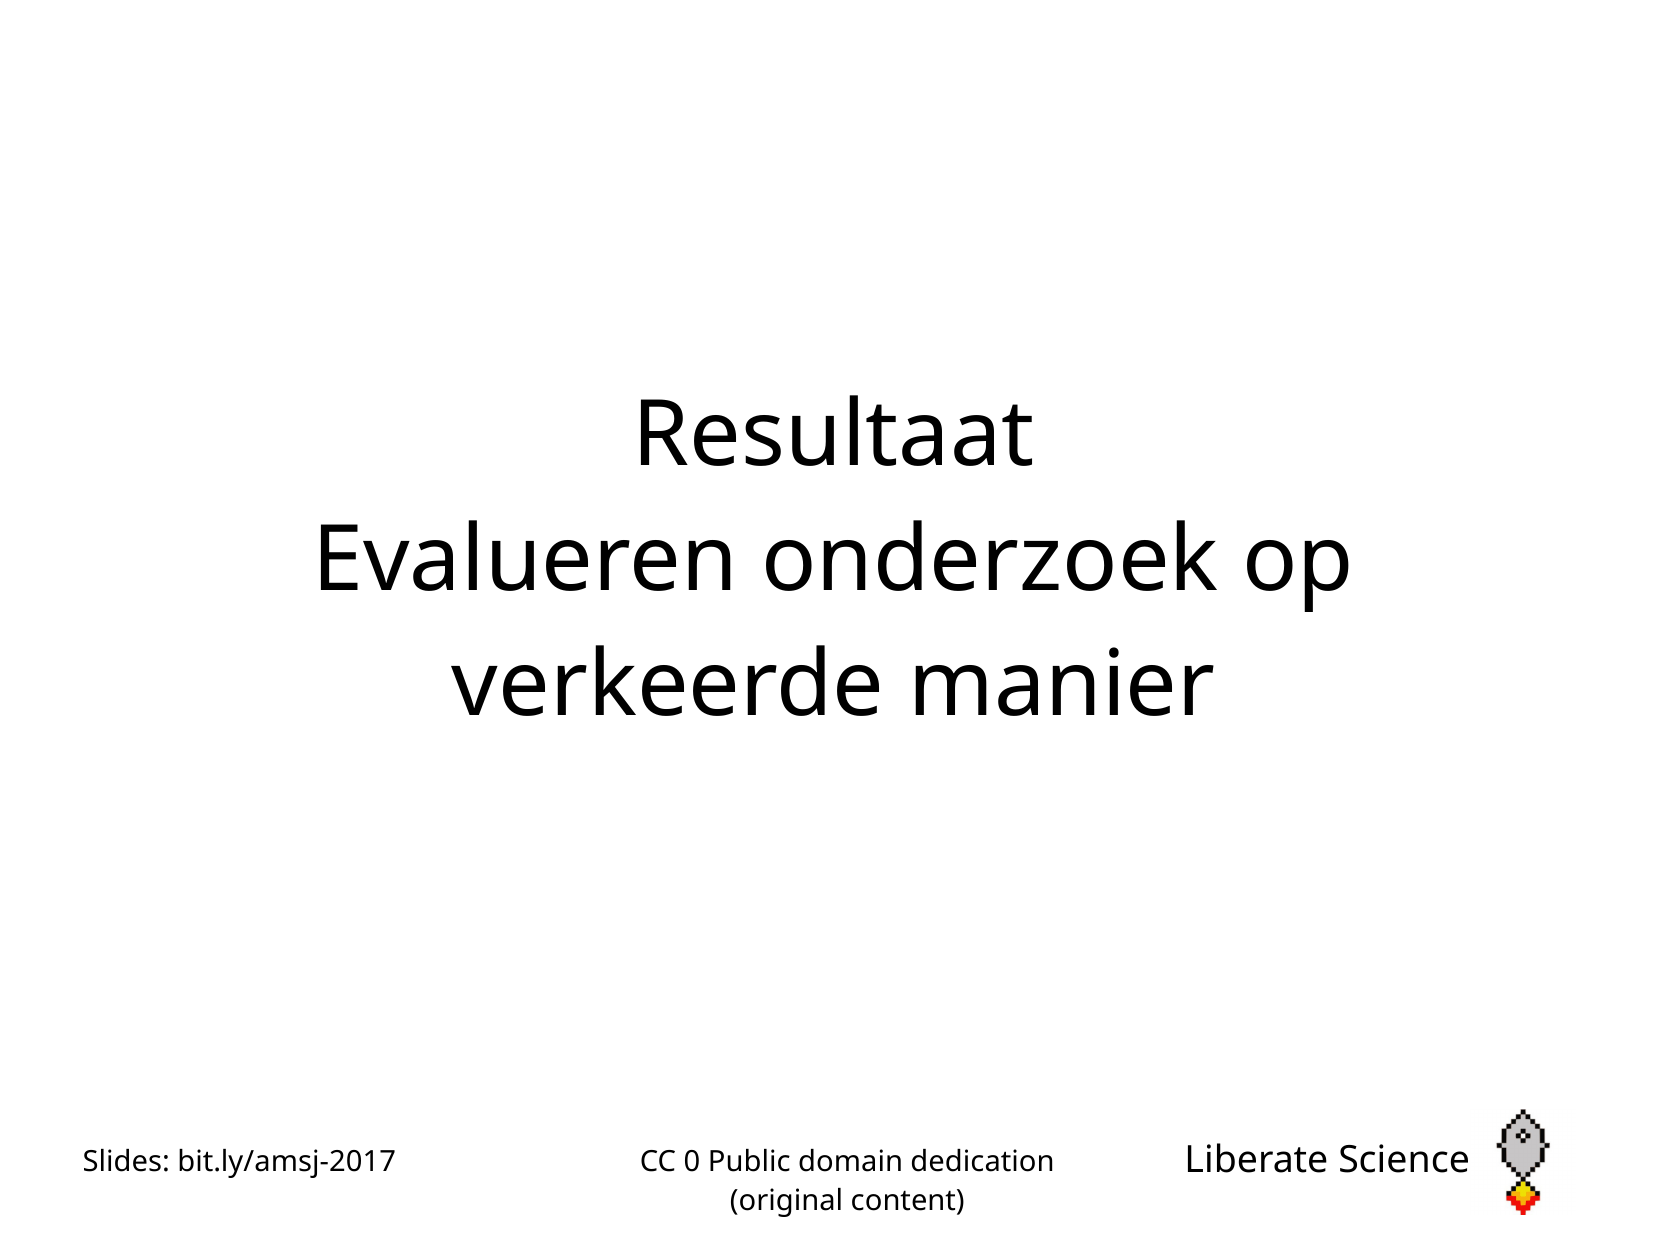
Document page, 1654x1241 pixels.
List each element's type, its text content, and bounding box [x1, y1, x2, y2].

picture [1470, 1109, 1576, 1215]
title Resultaat Evalueren onderzoek op verkeerde manier [90, 389, 1579, 721]
